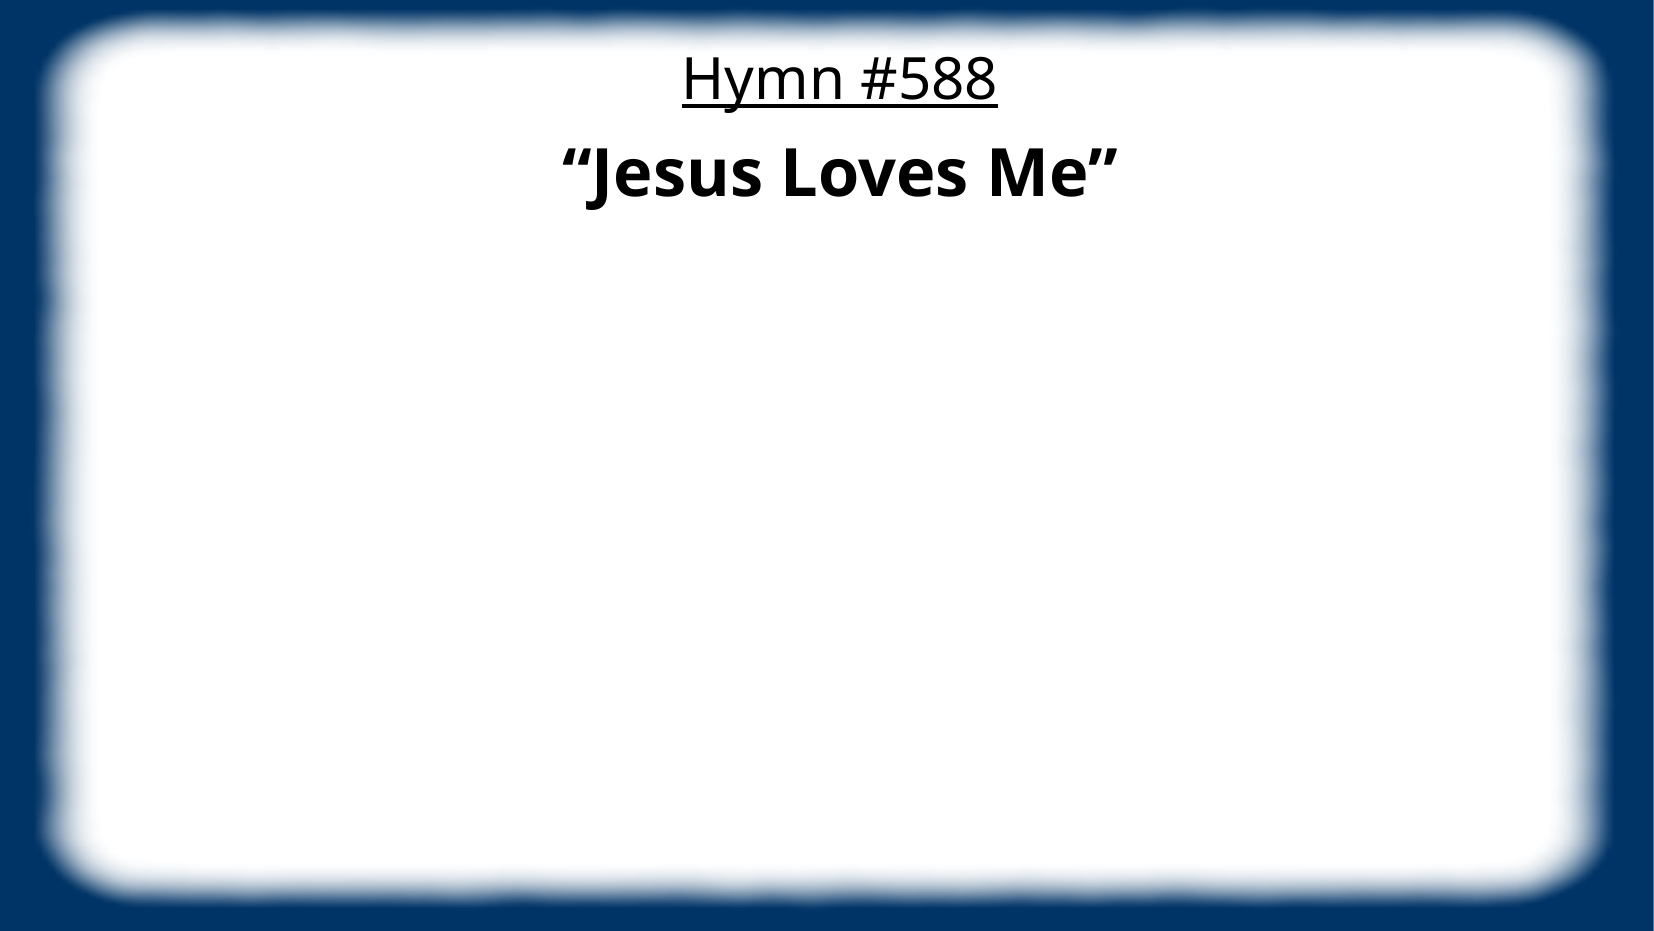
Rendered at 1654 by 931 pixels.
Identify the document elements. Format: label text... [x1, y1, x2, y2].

text_box Hymn #588 “Jesus Loves Me” [105, 30, 1576, 220]
picture [0, 0, 1654, 931]
